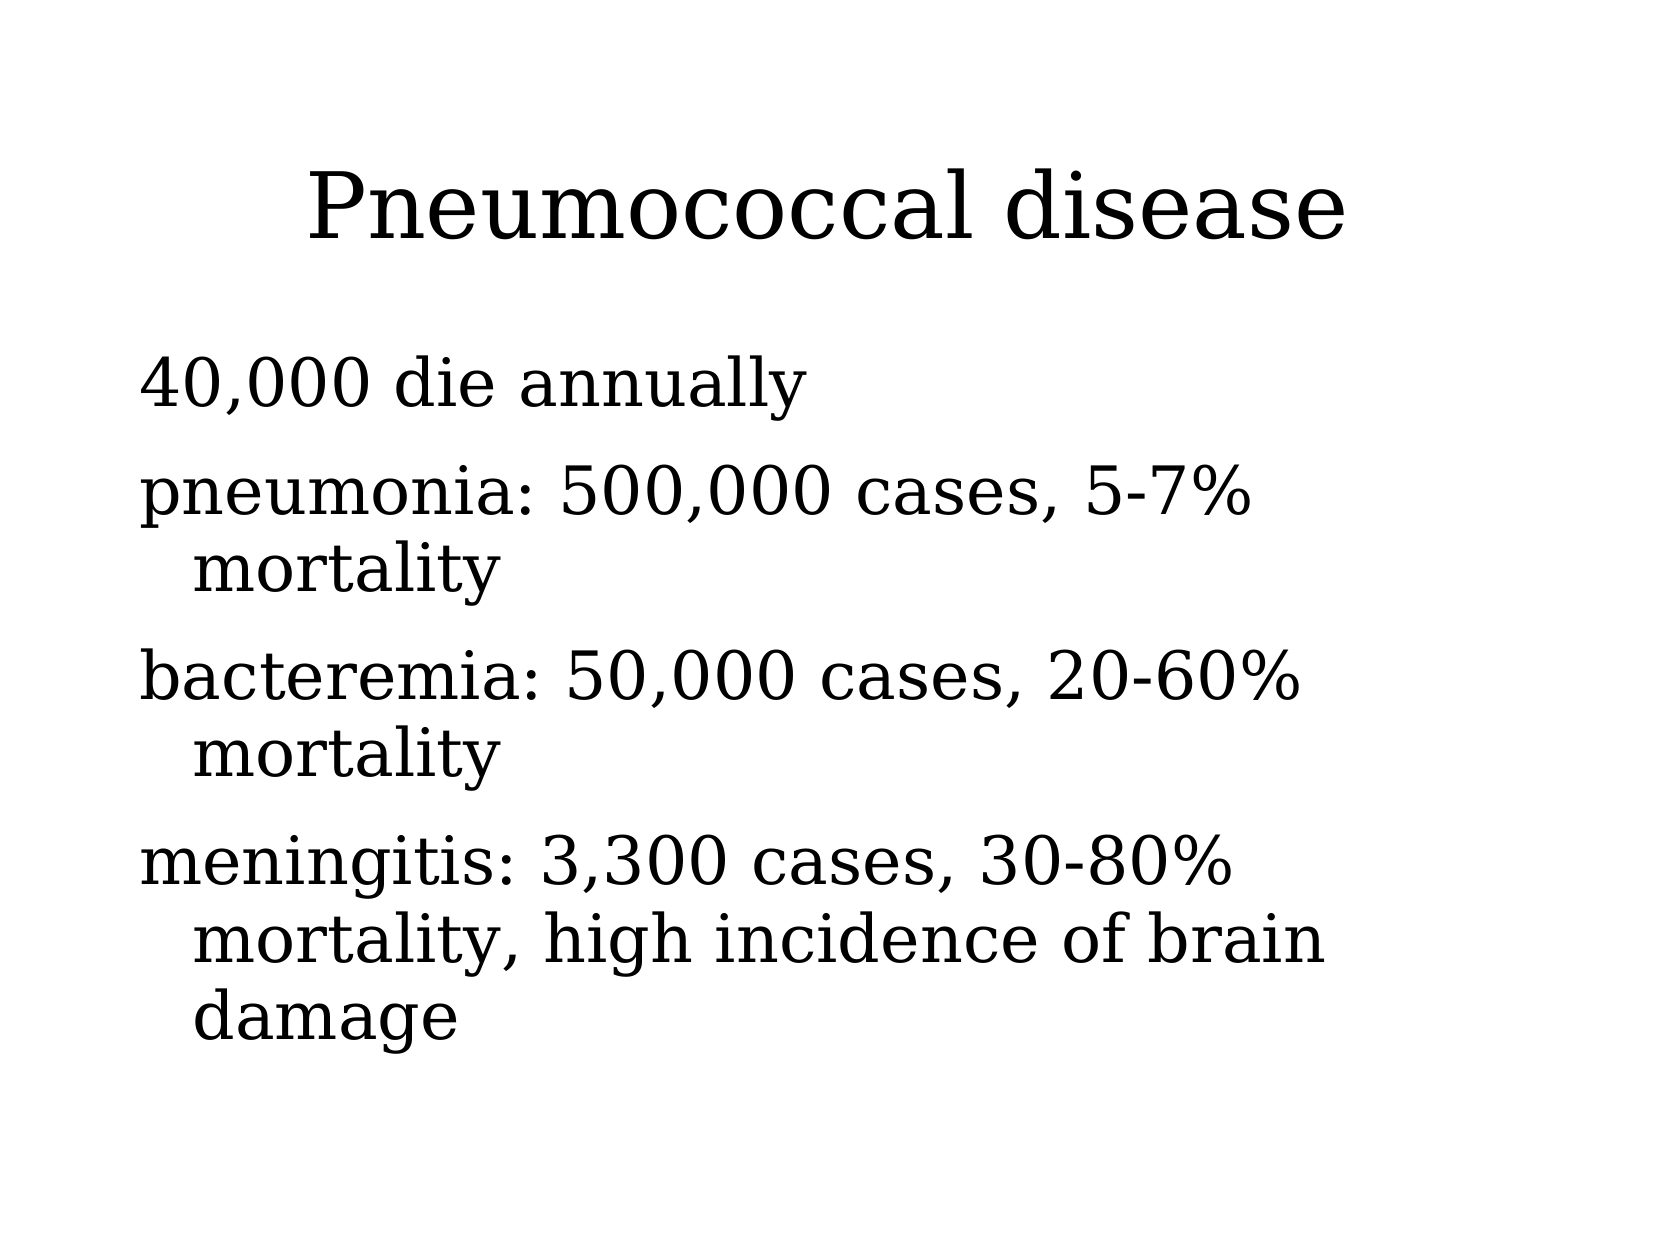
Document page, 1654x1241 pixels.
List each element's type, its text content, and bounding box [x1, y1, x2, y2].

list 40,000 die annually pneumonia: 500,000 cases, 5-7% mortality bacteremia: 50,000 cases, 20-60% mortality meningitis: 3,300 cases, 30-80% mortality, high incidence of brain damage [121, 344, 1534, 1127]
title Pneumococcal disease [121, 102, 1534, 311]
